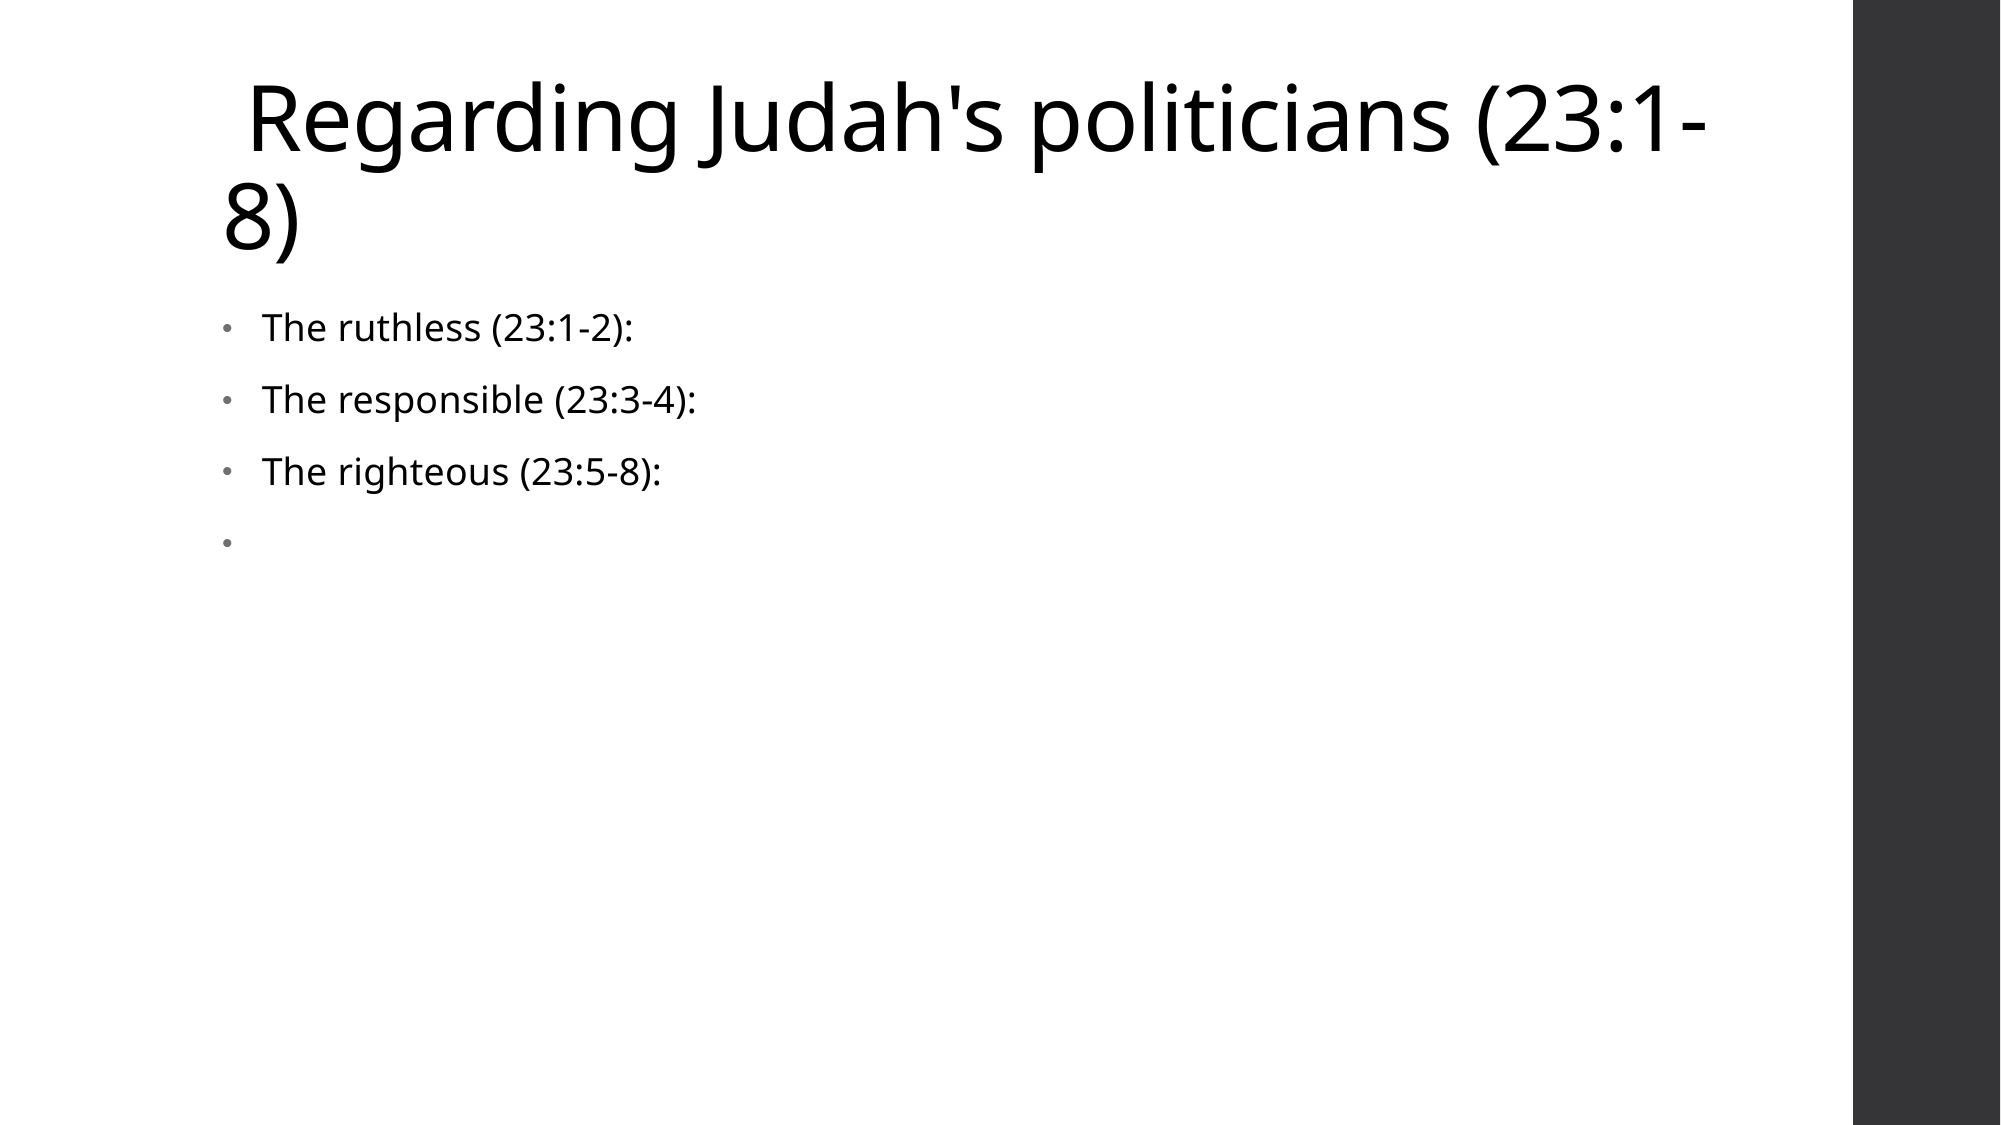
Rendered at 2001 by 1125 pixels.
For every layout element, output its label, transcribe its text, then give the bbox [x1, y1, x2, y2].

list The ruthless (23:1-2): The responsible (23:3-4): The righteous (23:5-8): [206, 299, 1617, 1014]
title Regarding Judah's politicians (23:1-8) [206, 60, 1797, 278]
